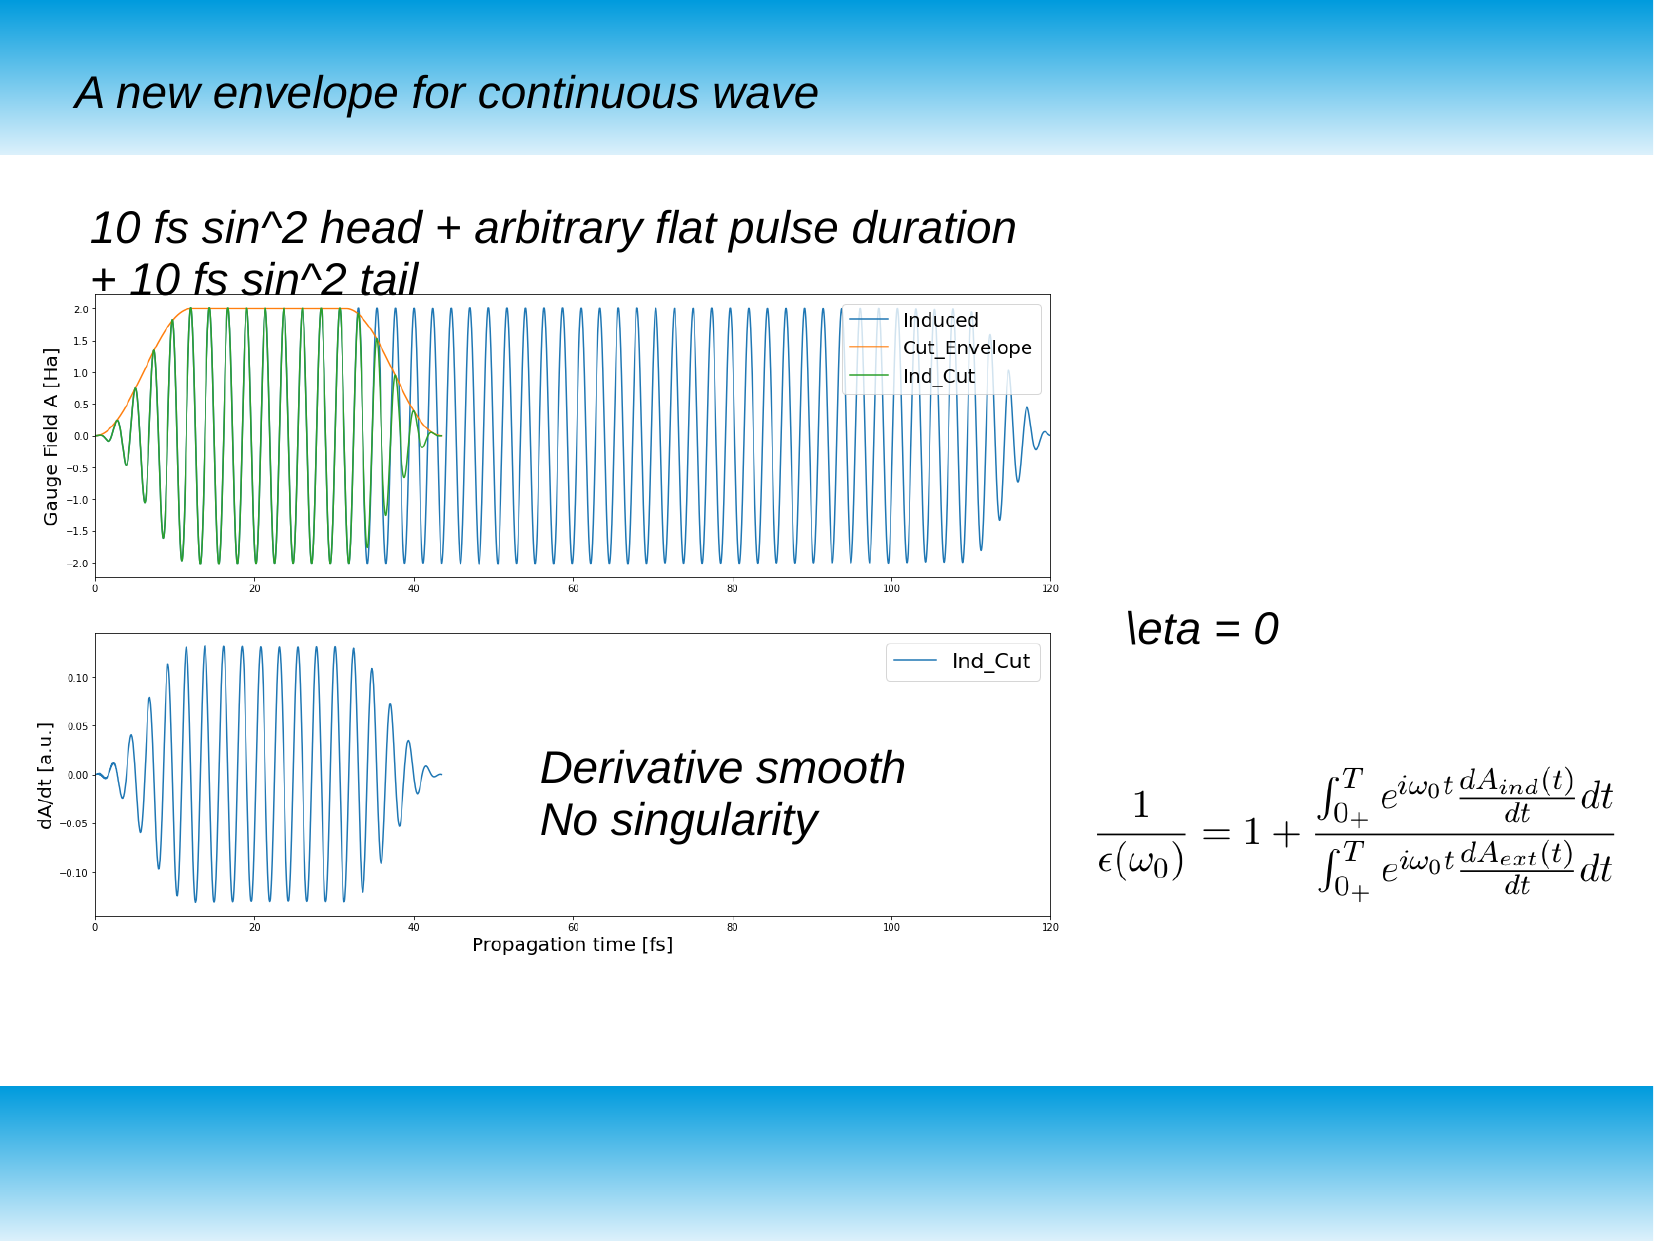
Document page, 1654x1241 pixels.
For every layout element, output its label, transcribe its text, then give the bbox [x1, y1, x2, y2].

text_box 10 fs sin^2 head + arbitrary flat pulse duration + 10 fs sin^2 tail [75, 195, 1036, 313]
picture [1069, 740, 1636, 916]
text_box A new envelope for continuous wave [60, 60, 1411, 127]
text_box Derivative smooth No singularity [525, 735, 826, 955]
picture [30, 288, 1066, 961]
text_box \eta = 0 [1110, 595, 1471, 662]
